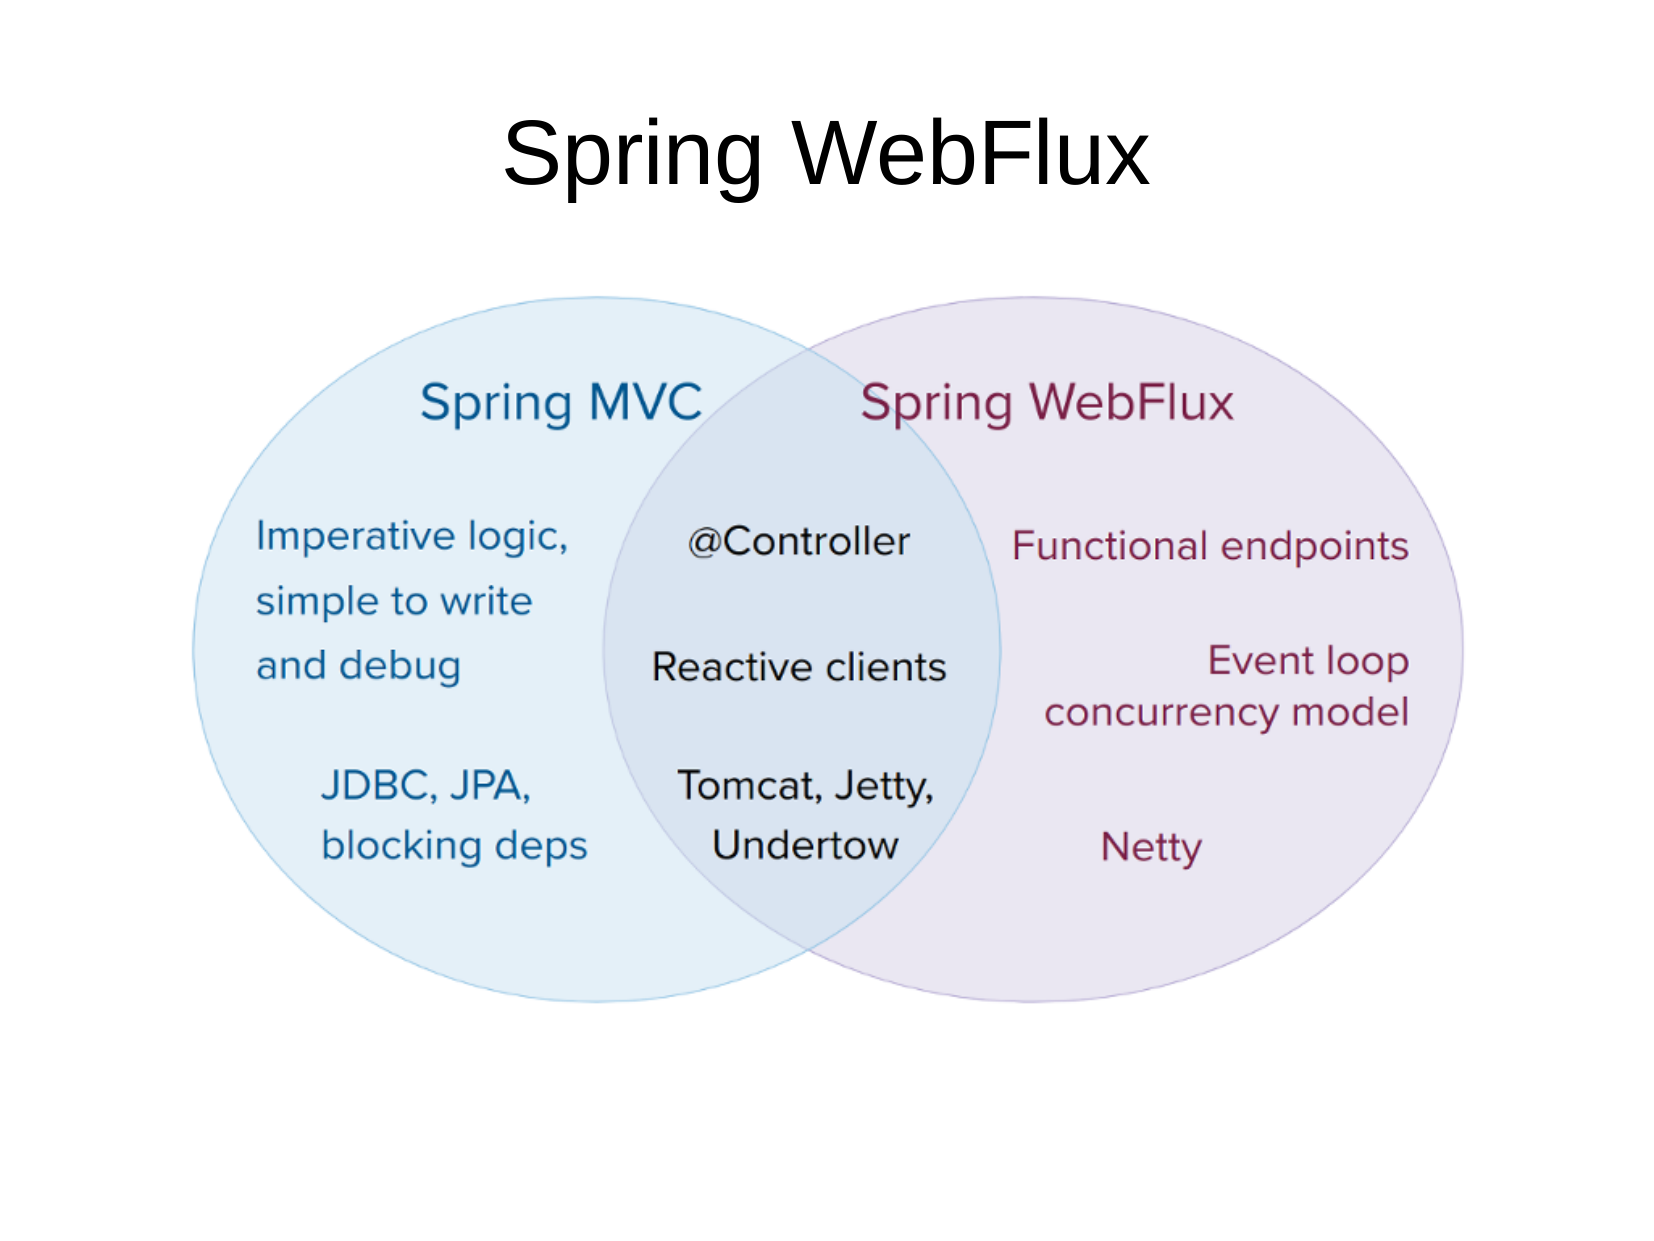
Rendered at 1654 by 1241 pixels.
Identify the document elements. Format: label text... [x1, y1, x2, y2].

title Spring WebFlux [82, 49, 1571, 257]
picture [181, 290, 1472, 1010]
